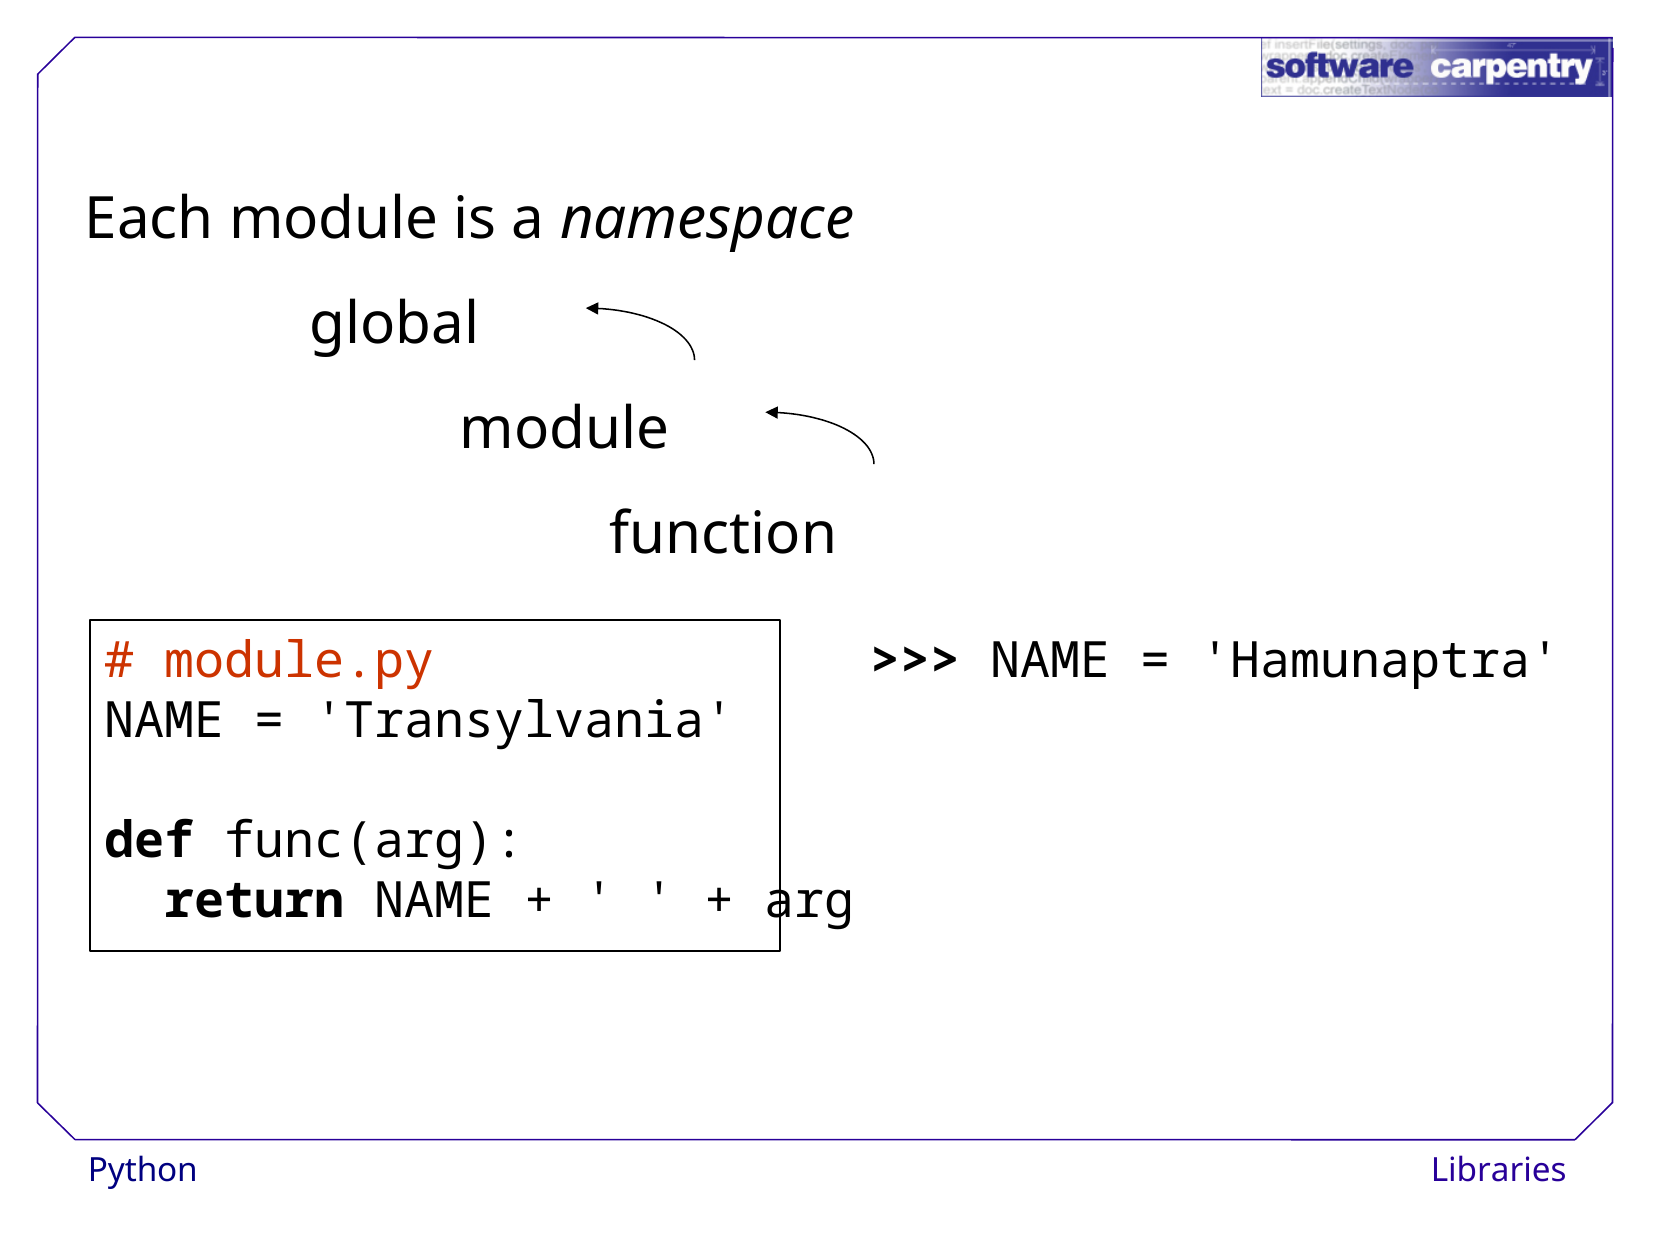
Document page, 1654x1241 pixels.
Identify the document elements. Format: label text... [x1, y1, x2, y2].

text_box # module.py NAME = 'Transylvania' def func(arg): return NAME + ' ' + arg [89, 620, 780, 951]
picture [1261, 39, 1613, 97]
text_box Each module is a namespace global module function [70, 137, 1020, 574]
text_box >>> NAME = 'Hamunaptra' [855, 620, 1583, 951]
